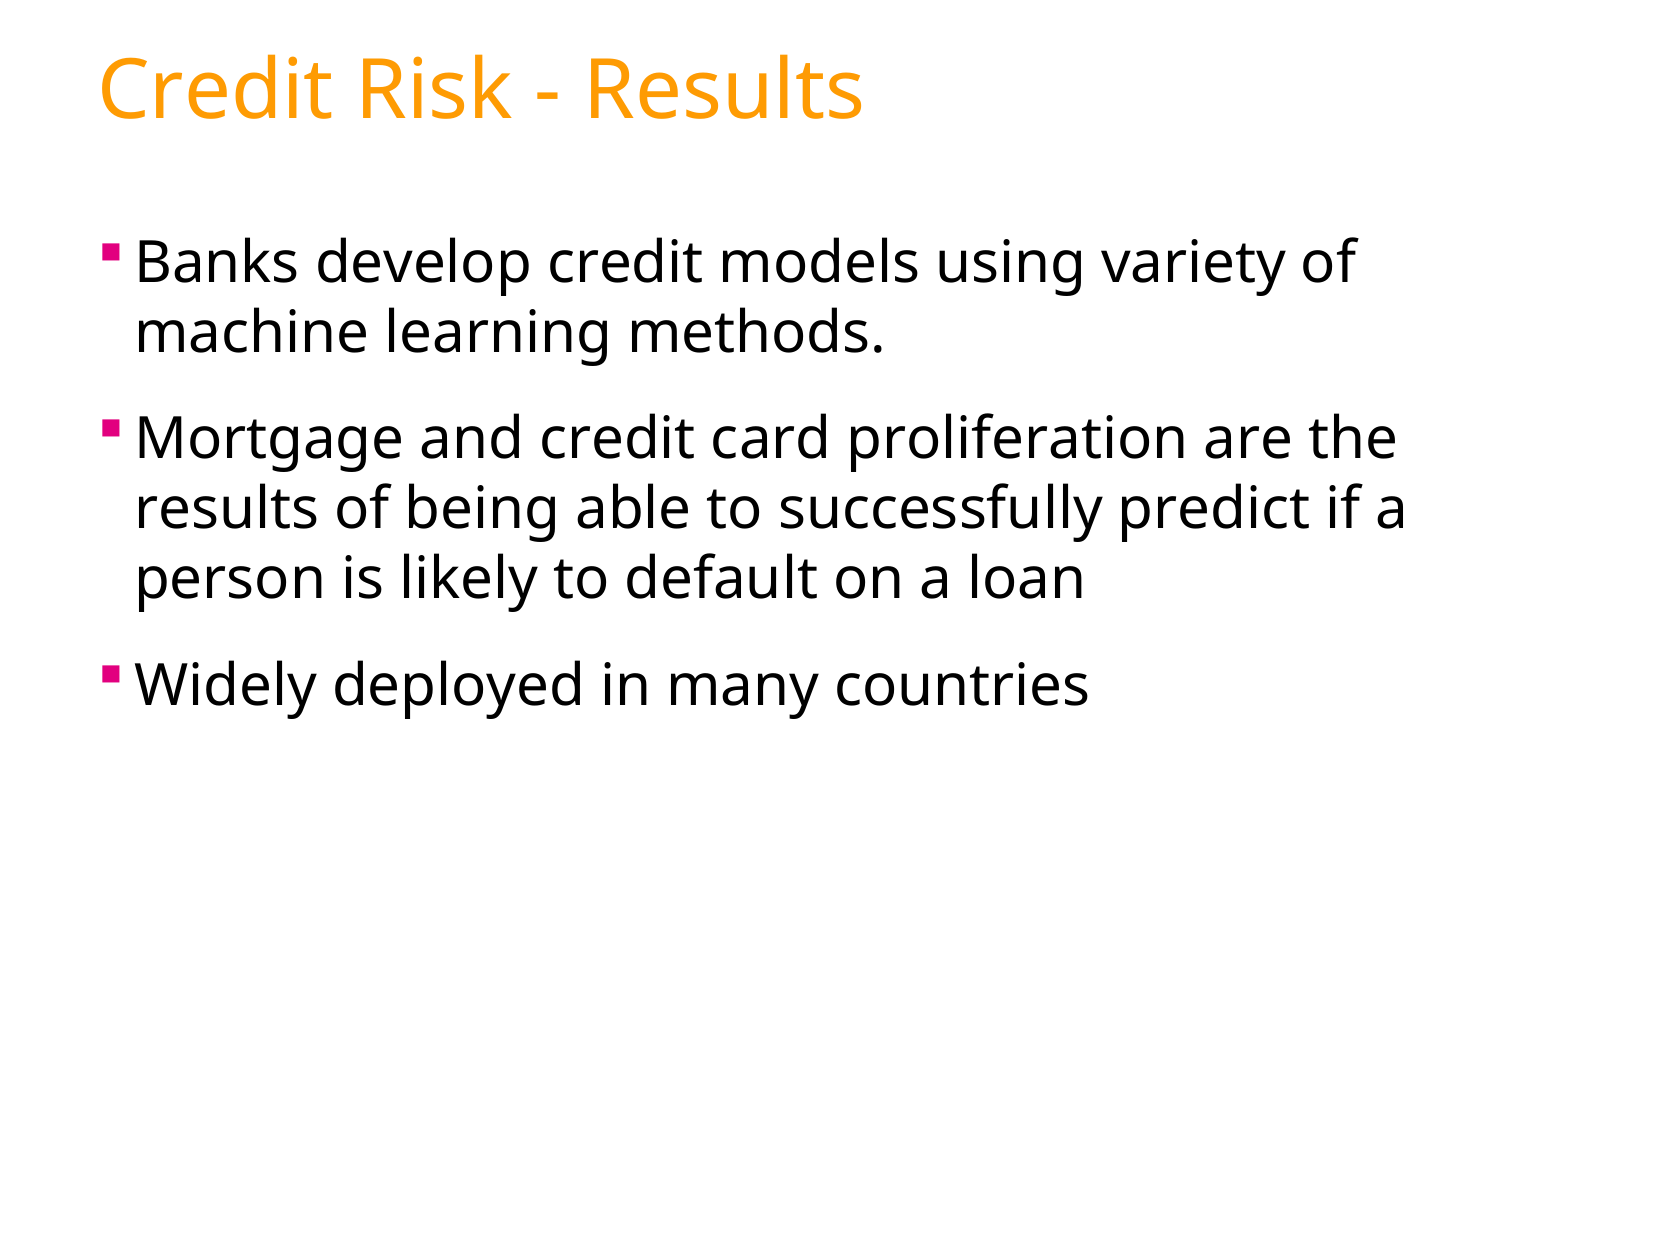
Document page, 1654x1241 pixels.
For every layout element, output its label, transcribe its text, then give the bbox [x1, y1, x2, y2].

title Credit Risk - Results [82, 31, 1585, 156]
list Banks develop credit models using variety of machine learning methods. Mortgage and credit card proliferation are the results of being able to successfully predict if a person is likely to default on a loan Widely deployed in many countries [82, 216, 1585, 858]
